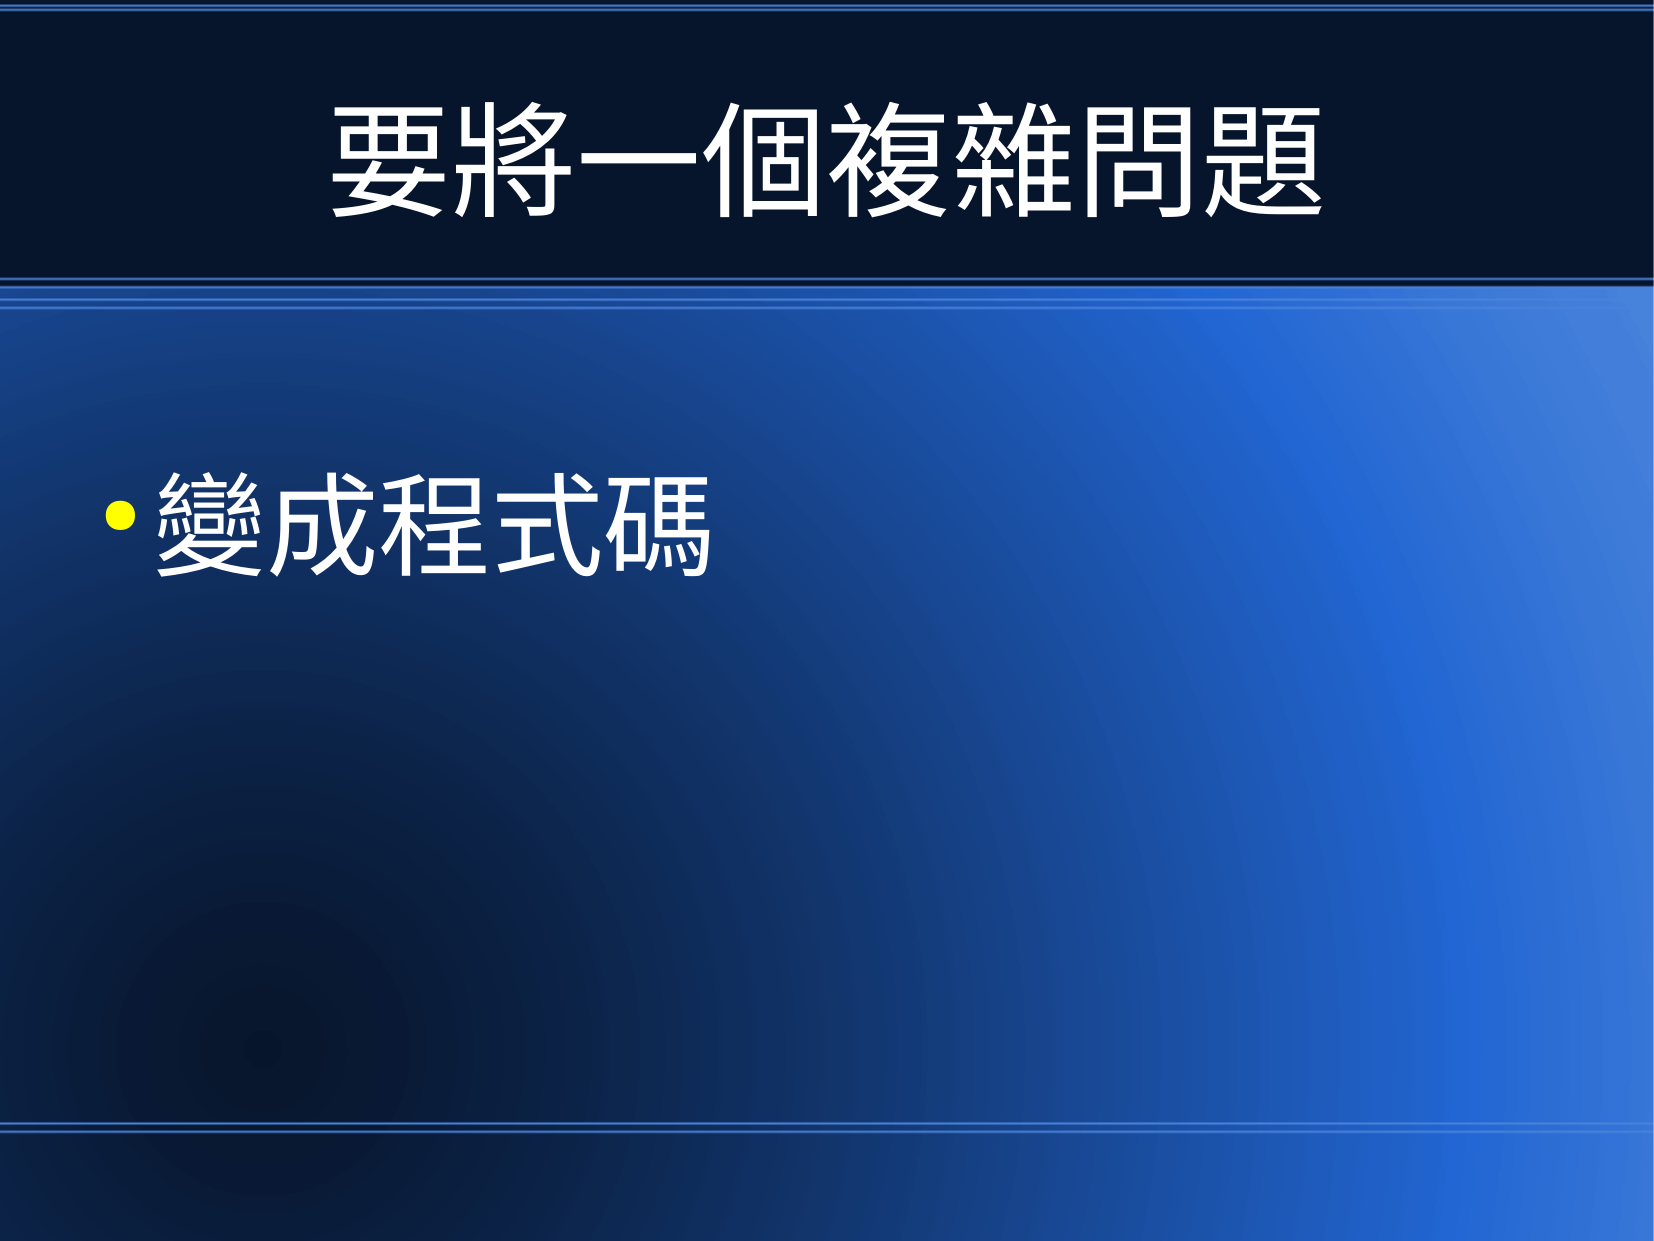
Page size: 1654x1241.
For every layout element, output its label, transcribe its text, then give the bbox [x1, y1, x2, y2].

title 要將一個複雜問題 [82, 49, 1571, 257]
picture [0, 0, 1654, 1241]
list 變成程式碼 [82, 355, 1571, 1241]
